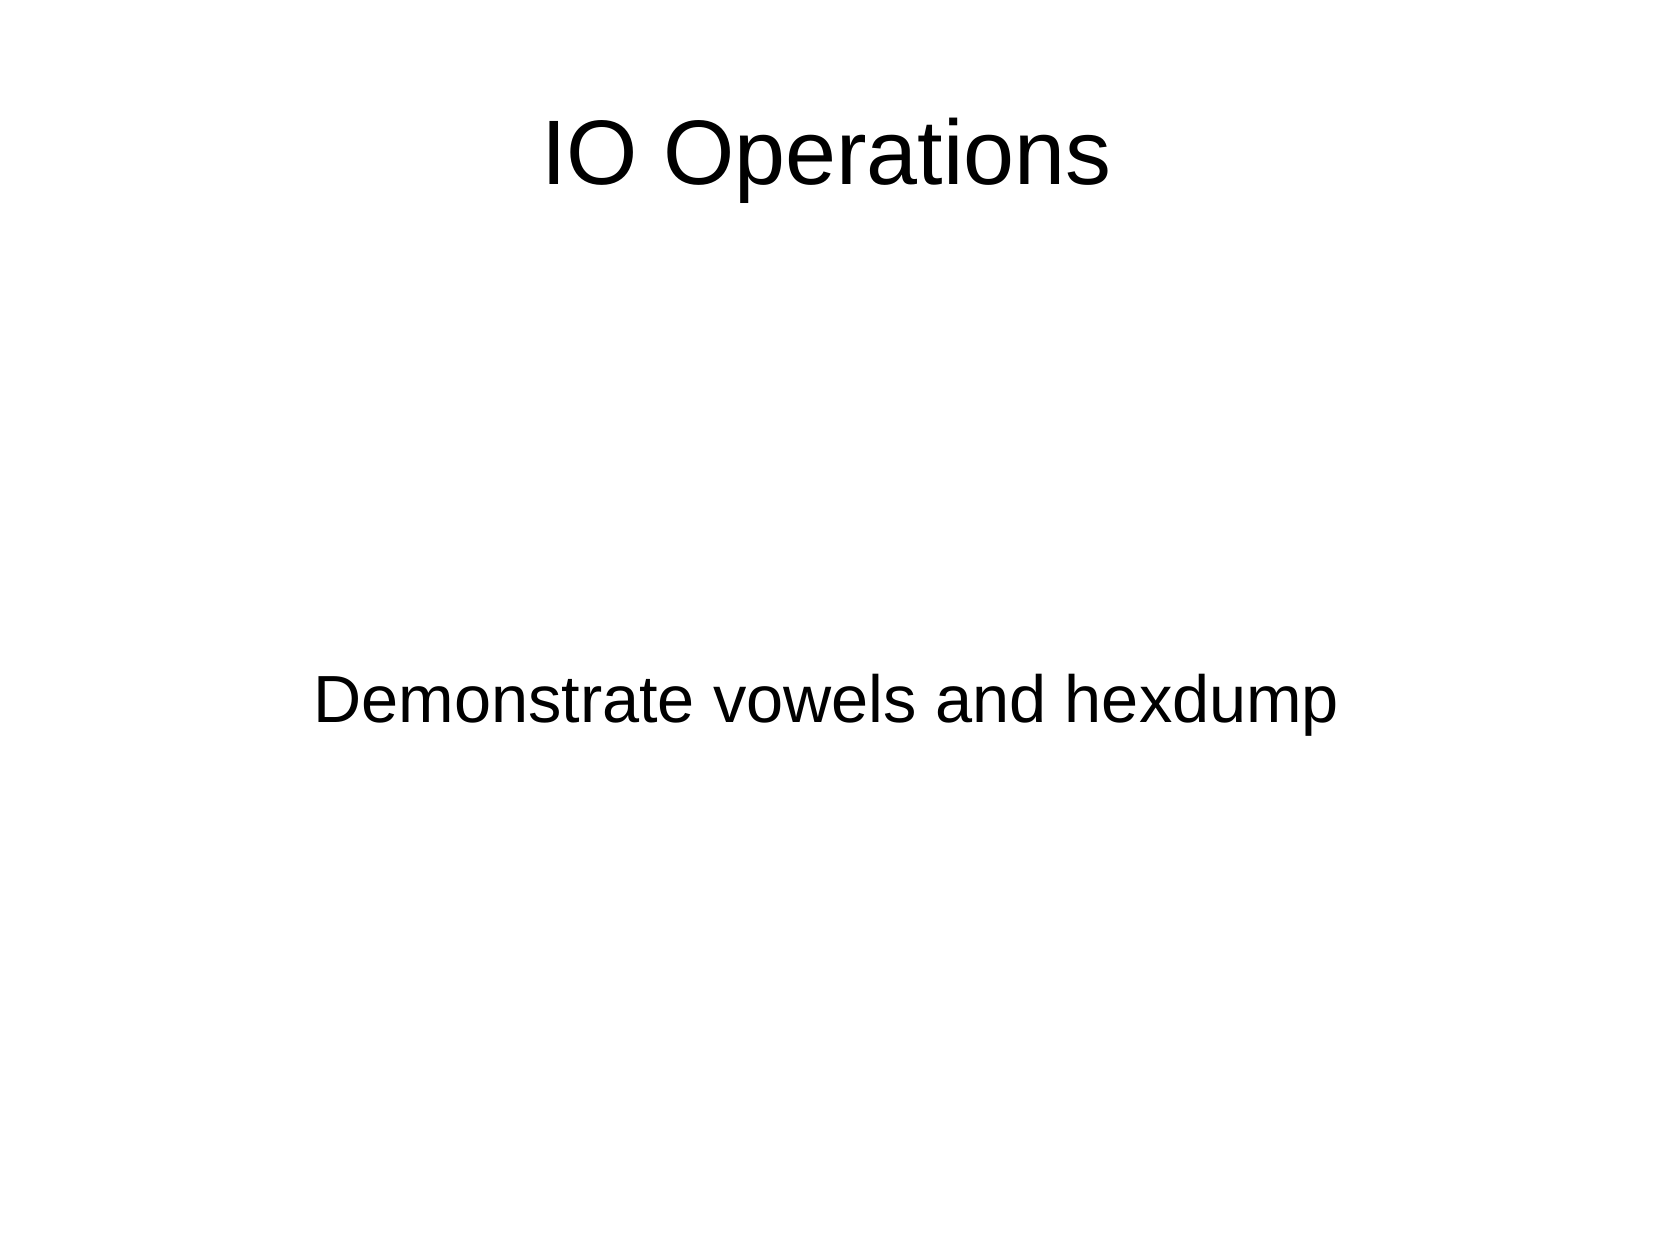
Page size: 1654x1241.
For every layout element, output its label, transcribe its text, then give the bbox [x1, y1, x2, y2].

title IO Operations [82, 49, 1571, 257]
subtitle Demonstrate vowels and hexdump [82, 297, 1571, 1102]
